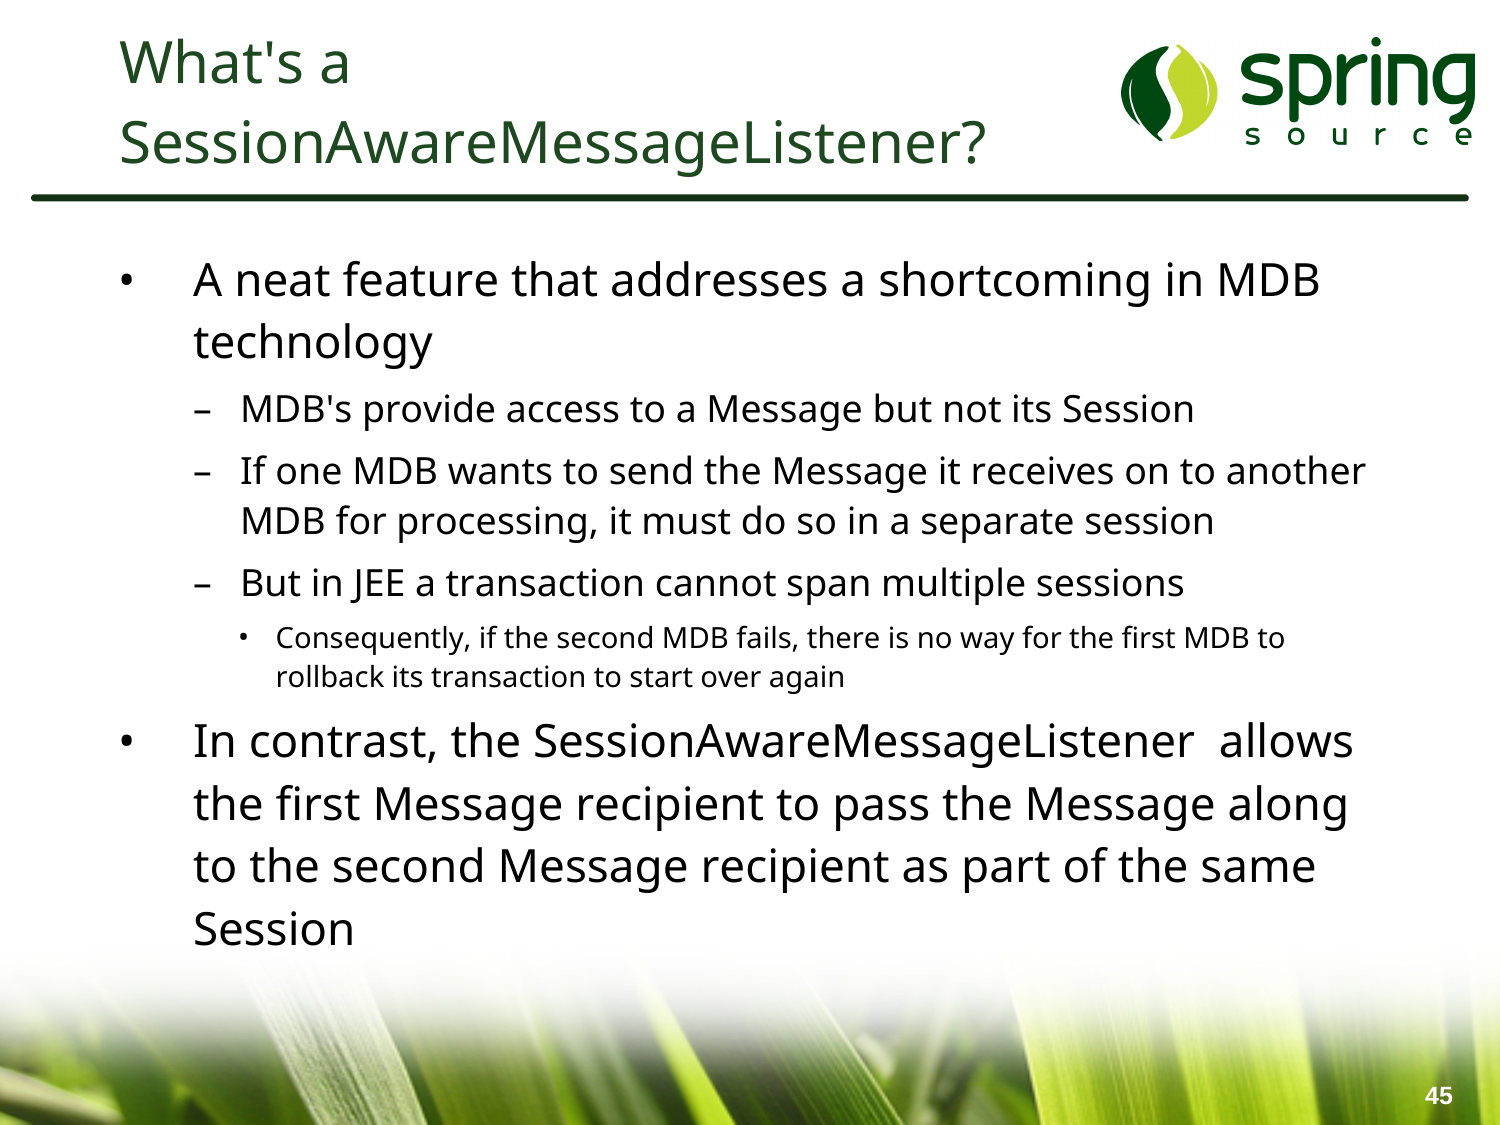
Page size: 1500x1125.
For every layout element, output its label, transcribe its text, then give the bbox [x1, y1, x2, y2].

picture [0, 944, 1500, 1125]
picture [1137, 37, 1475, 145]
title What's a SessionAwareMessageListener? [104, 14, 1137, 177]
list A neat feature that addresses a shortcoming in MDB technology MDB's provide access to a Message but not its Session If one MDB wants to send the Message it receives on to another MDB for processing, it must do so in a separate session But in JEE a transaction cannot span multiple sessions Consequently, if the second MDB fails, there is no way for the first MDB to rollback its transaction to start over again In contrast, the SessionAwareMessageListener allows the first Message recipient to pass the Message along to the second Message recipient as part of the same Session [103, 239, 1394, 975]
